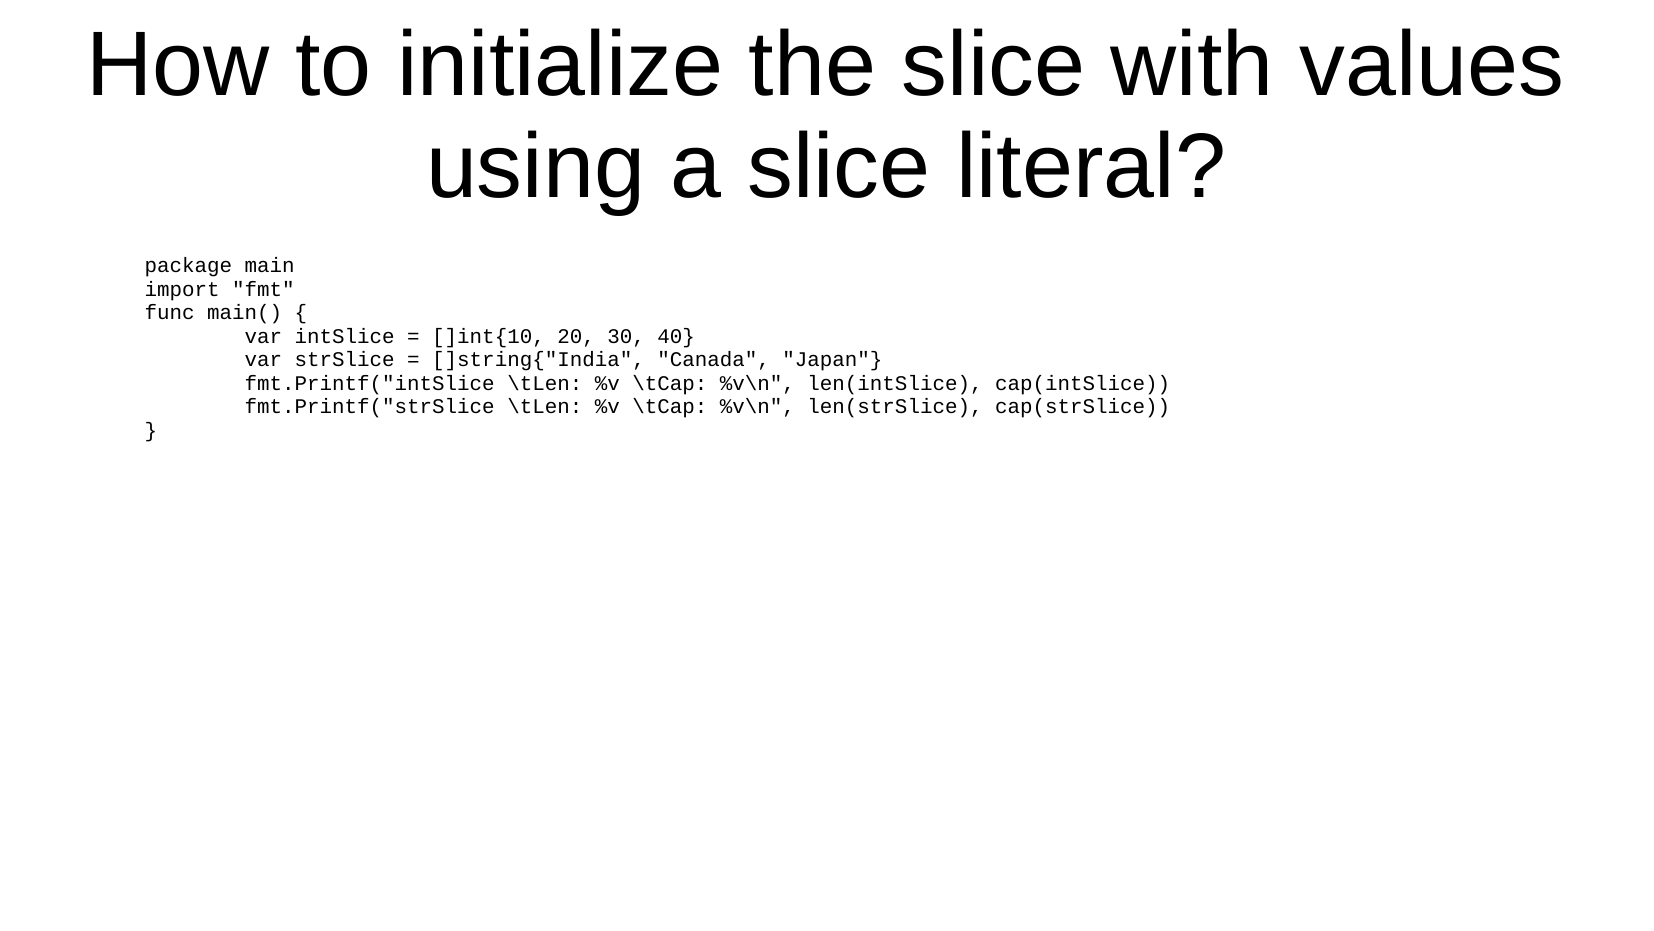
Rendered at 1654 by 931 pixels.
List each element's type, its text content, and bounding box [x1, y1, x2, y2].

text_box package main import "fmt" func main() { var intSlice = []int{10, 20, 30, 40} var strSlice = []string{"India", "Canada", "Japan"} fmt.Printf("intSlice \tLen: %v \tCap: %v\n", len(intSlice), cap(intSlice)) fmt.Printf("strSlice \tLen: %v \tCap: %v\n", len(strSlice), cap(strSlice)) } [129, 248, 1360, 686]
title How to initialize the slice with values using a slice literal? [82, 12, 1571, 218]
